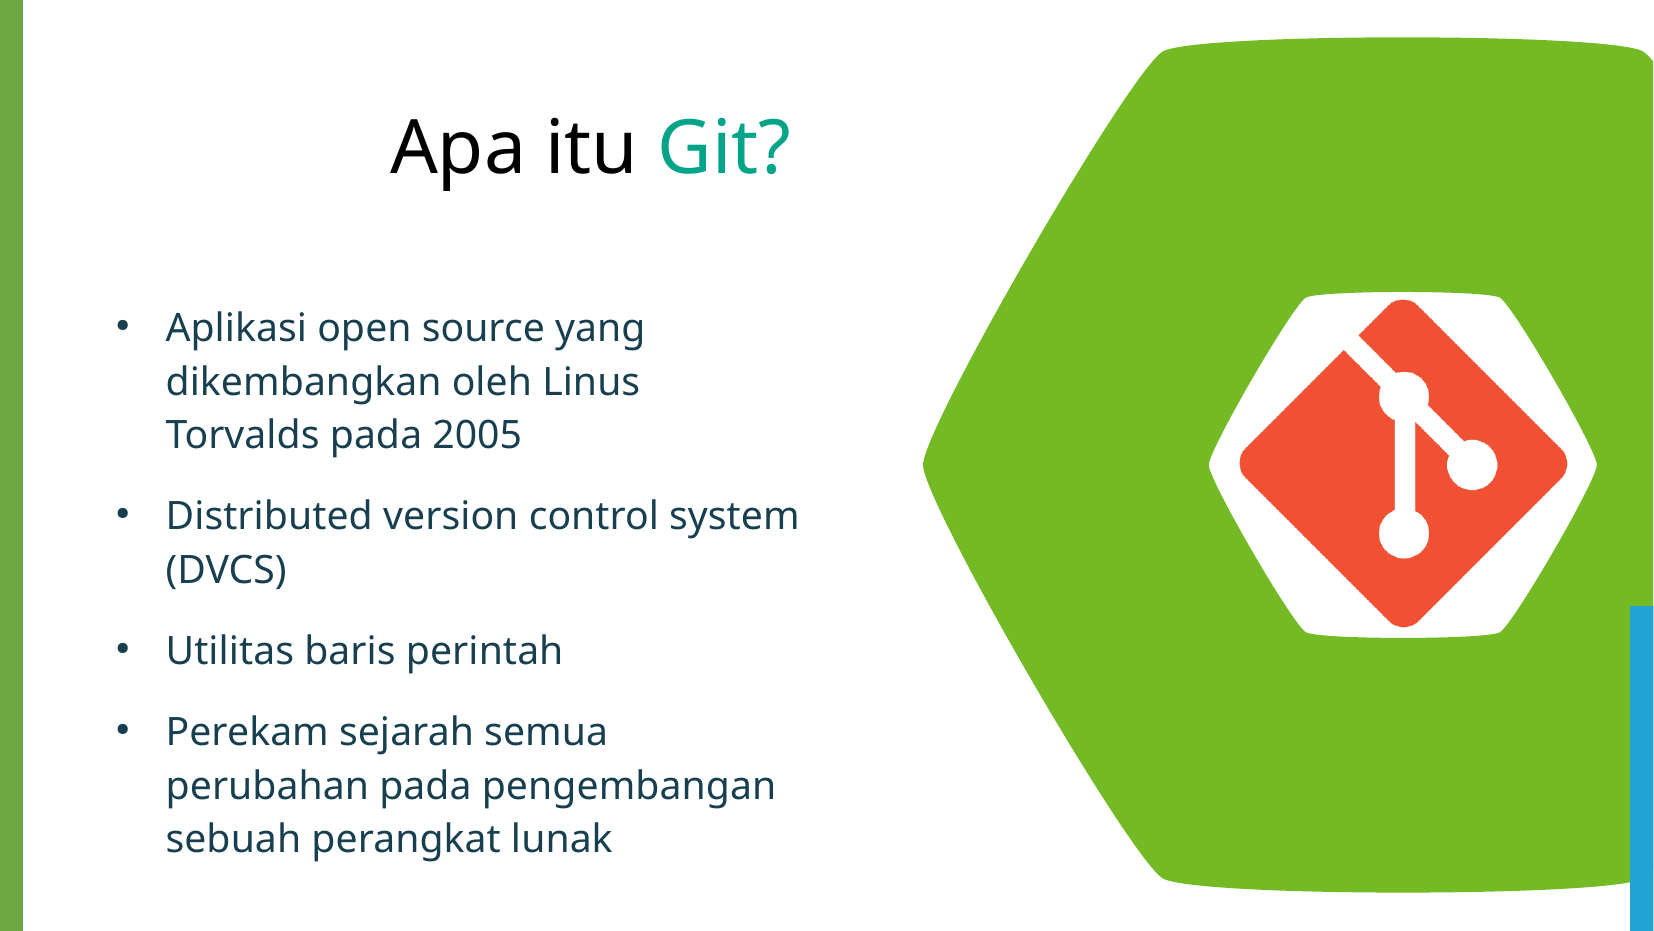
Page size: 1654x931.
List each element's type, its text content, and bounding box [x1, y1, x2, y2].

picture [1230, 290, 1576, 636]
text_box [923, 37, 1654, 893]
list Aplikasi open source yang dikembangkan oleh Linus Torvalds pada 2005 Distributed version control system (DVCS) Utilitas baris perintah Perekam sejarah semua perubahan pada pengembangan sebuah perangkat lunak [99, 299, 805, 870]
title Apa itu Git? [82, 50, 1099, 239]
